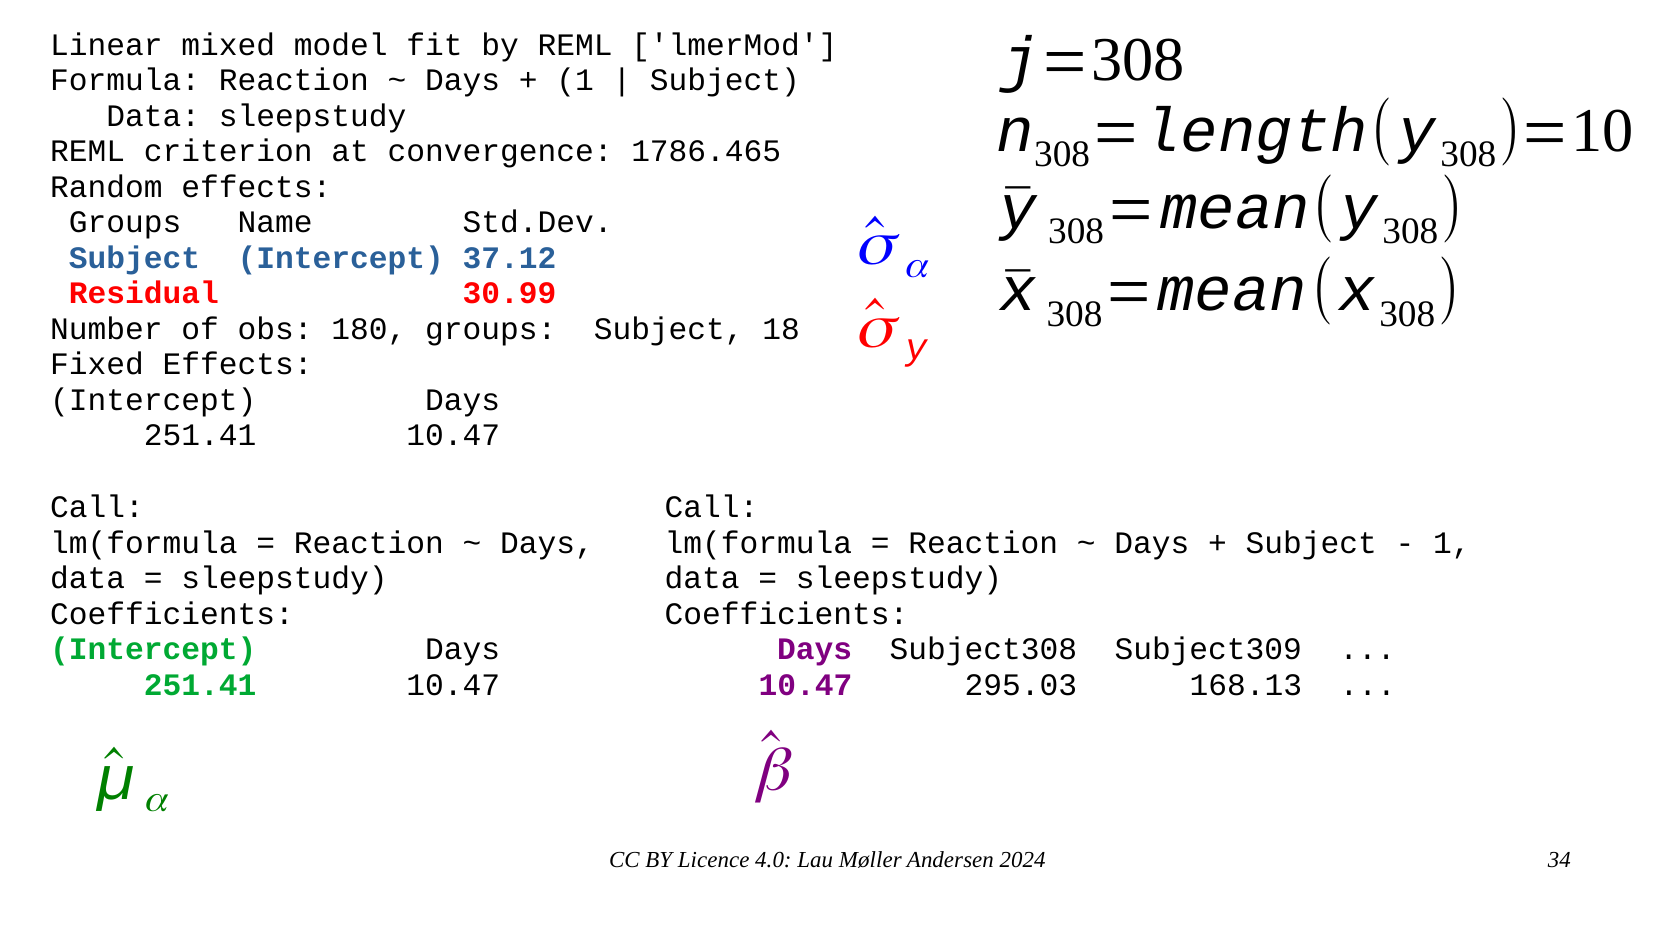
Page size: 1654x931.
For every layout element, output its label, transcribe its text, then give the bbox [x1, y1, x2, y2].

chart [990, 254, 1466, 335]
text_box Call: lm(formula = Reaction ~ Days + Subject - 1, data = sleepstudy) Coefficients: Days Subject308 Subject309 ... 10.47 295.03 168.13 ... [649, 484, 1501, 713]
chart [748, 726, 795, 807]
text_box Linear mixed model fit by REML ['lmerMod'] Formula: Reaction ~ Days + (1 | Subject) Data: sleepstudy REML criterion at convergence: 1786.465 Random effects: Groups Name Std.Dev. Subject (Intercept) 37.12 Residual 30.99 Number of obs: 180, groups: Subject, 18 Fixed Effects: (Intercept) Days 251.41 10.47 [35, 22, 875, 484]
text_box Call: lm(formula = Reaction ~ Days, data = sleepstudy) Coefficients: (Intercept) Days 251.41 10.47 [35, 484, 649, 713]
chart [990, 23, 1641, 252]
chart [848, 212, 934, 284]
chart [848, 295, 936, 371]
chart [86, 744, 174, 818]
